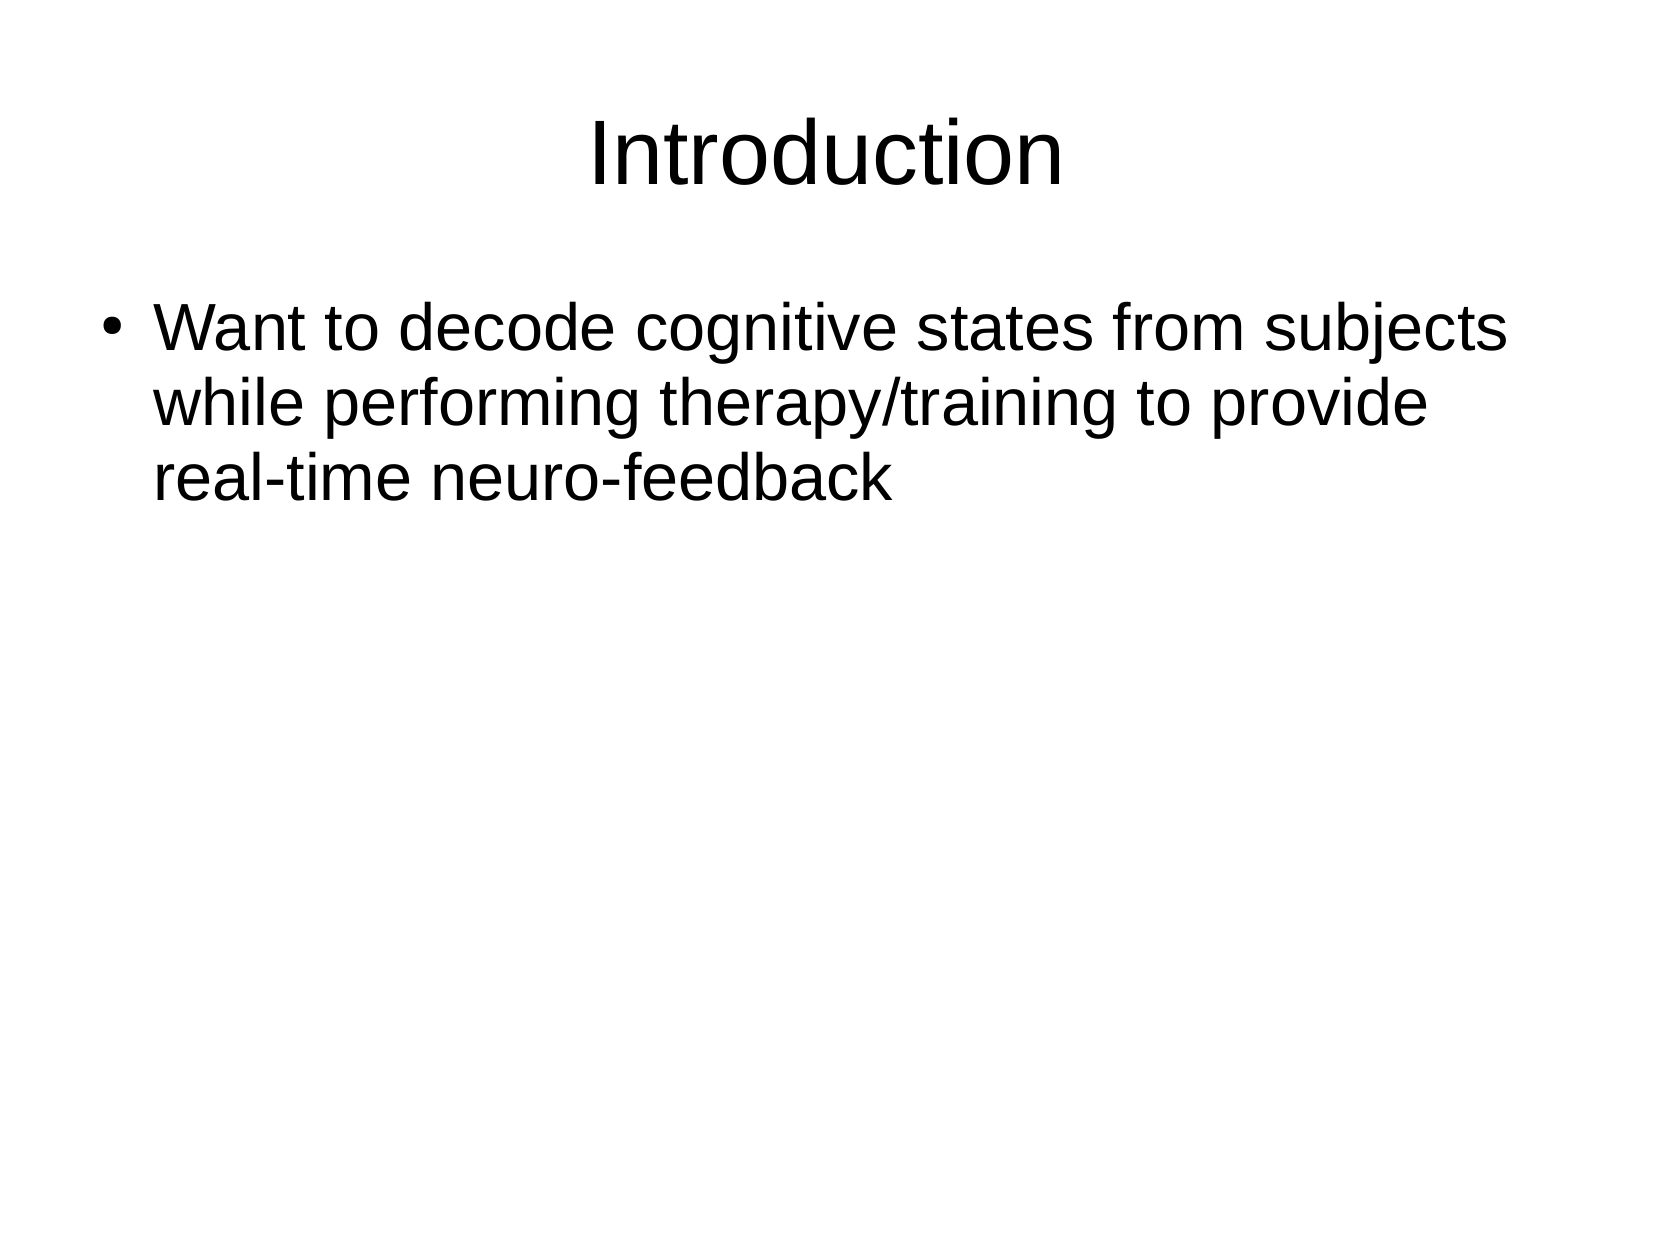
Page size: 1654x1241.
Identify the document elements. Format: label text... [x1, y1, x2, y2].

title Introduction [82, 49, 1571, 257]
list Want to decode cognitive states from subjects while performing therapy/training to provide real-time neuro-feedback [82, 290, 1571, 1010]
